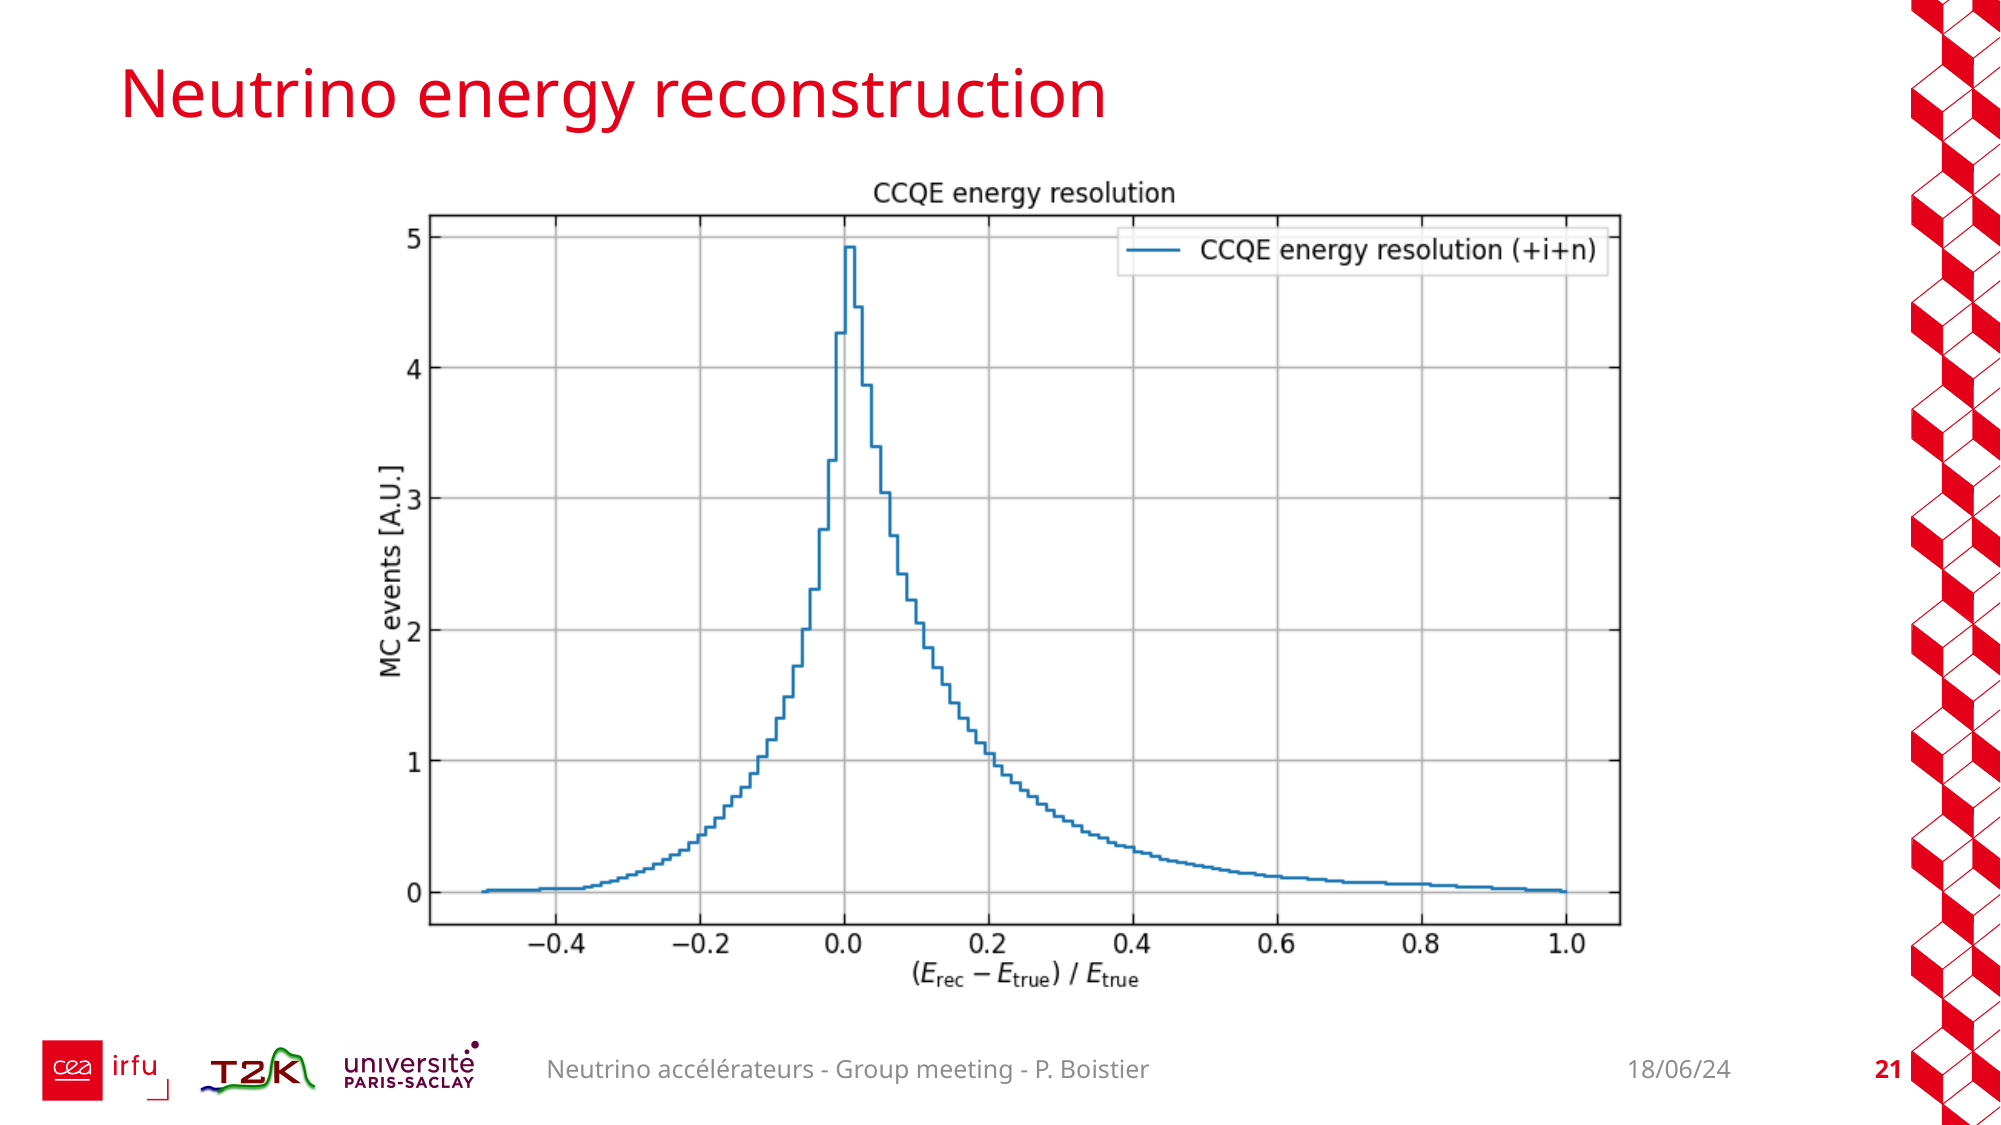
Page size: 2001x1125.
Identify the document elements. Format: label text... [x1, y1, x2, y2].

title Neutrino energy reconstruction [119, 52, 1881, 196]
picture [365, 166, 1635, 1004]
picture [196, 1040, 318, 1101]
picture [344, 1040, 479, 1089]
